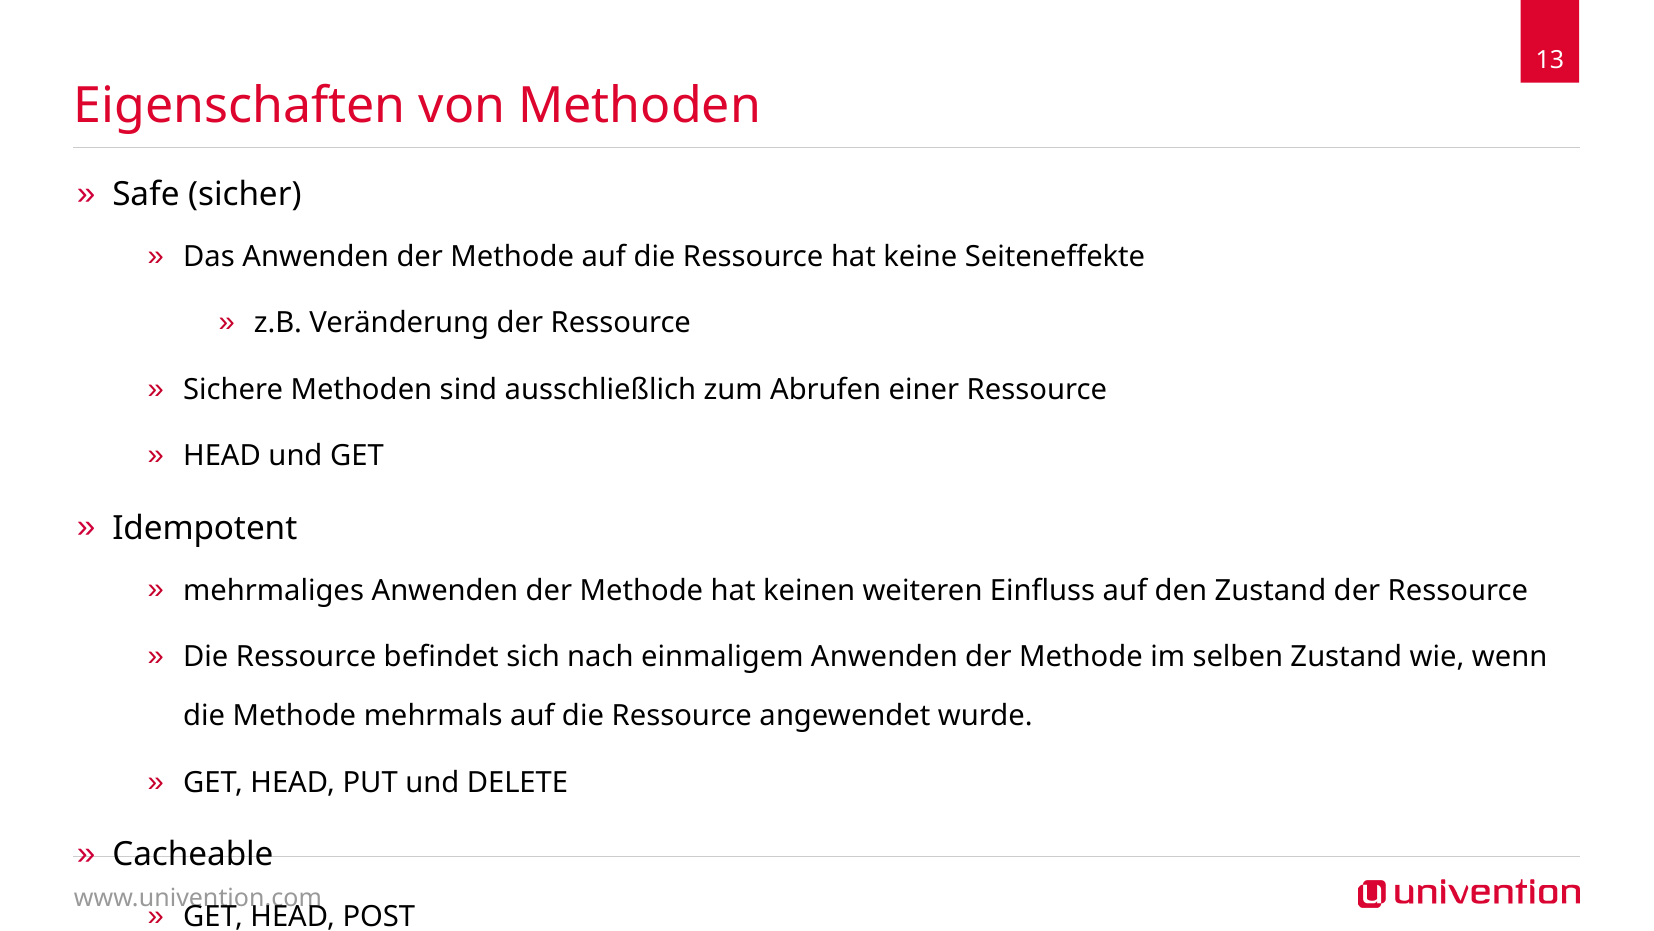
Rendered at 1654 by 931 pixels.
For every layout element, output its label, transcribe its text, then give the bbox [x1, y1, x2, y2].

list Safe (sicher) Das Anwenden der Methode auf die Ressource hat keine Seiteneffekte z.B. Veränderung der Ressource Sichere Methoden sind ausschließlich zum Abrufen einer Ressource HEAD und GET Idempotent mehrmaliges Anwenden der Methode hat keinen weiteren Einfluss auf den Zustand der Ressource Die Ressource befindet sich nach einmaligem Anwenden der Methode im selben Zustand wie, wenn die Methode mehrmals auf die Ressource angewendet wurde. GET, HEAD, PUT und DELETE Cacheable GET, HEAD, POST [59, 147, 1565, 739]
title Eigenschaften von Methoden [73, 59, 1580, 148]
picture [1358, 879, 1580, 908]
